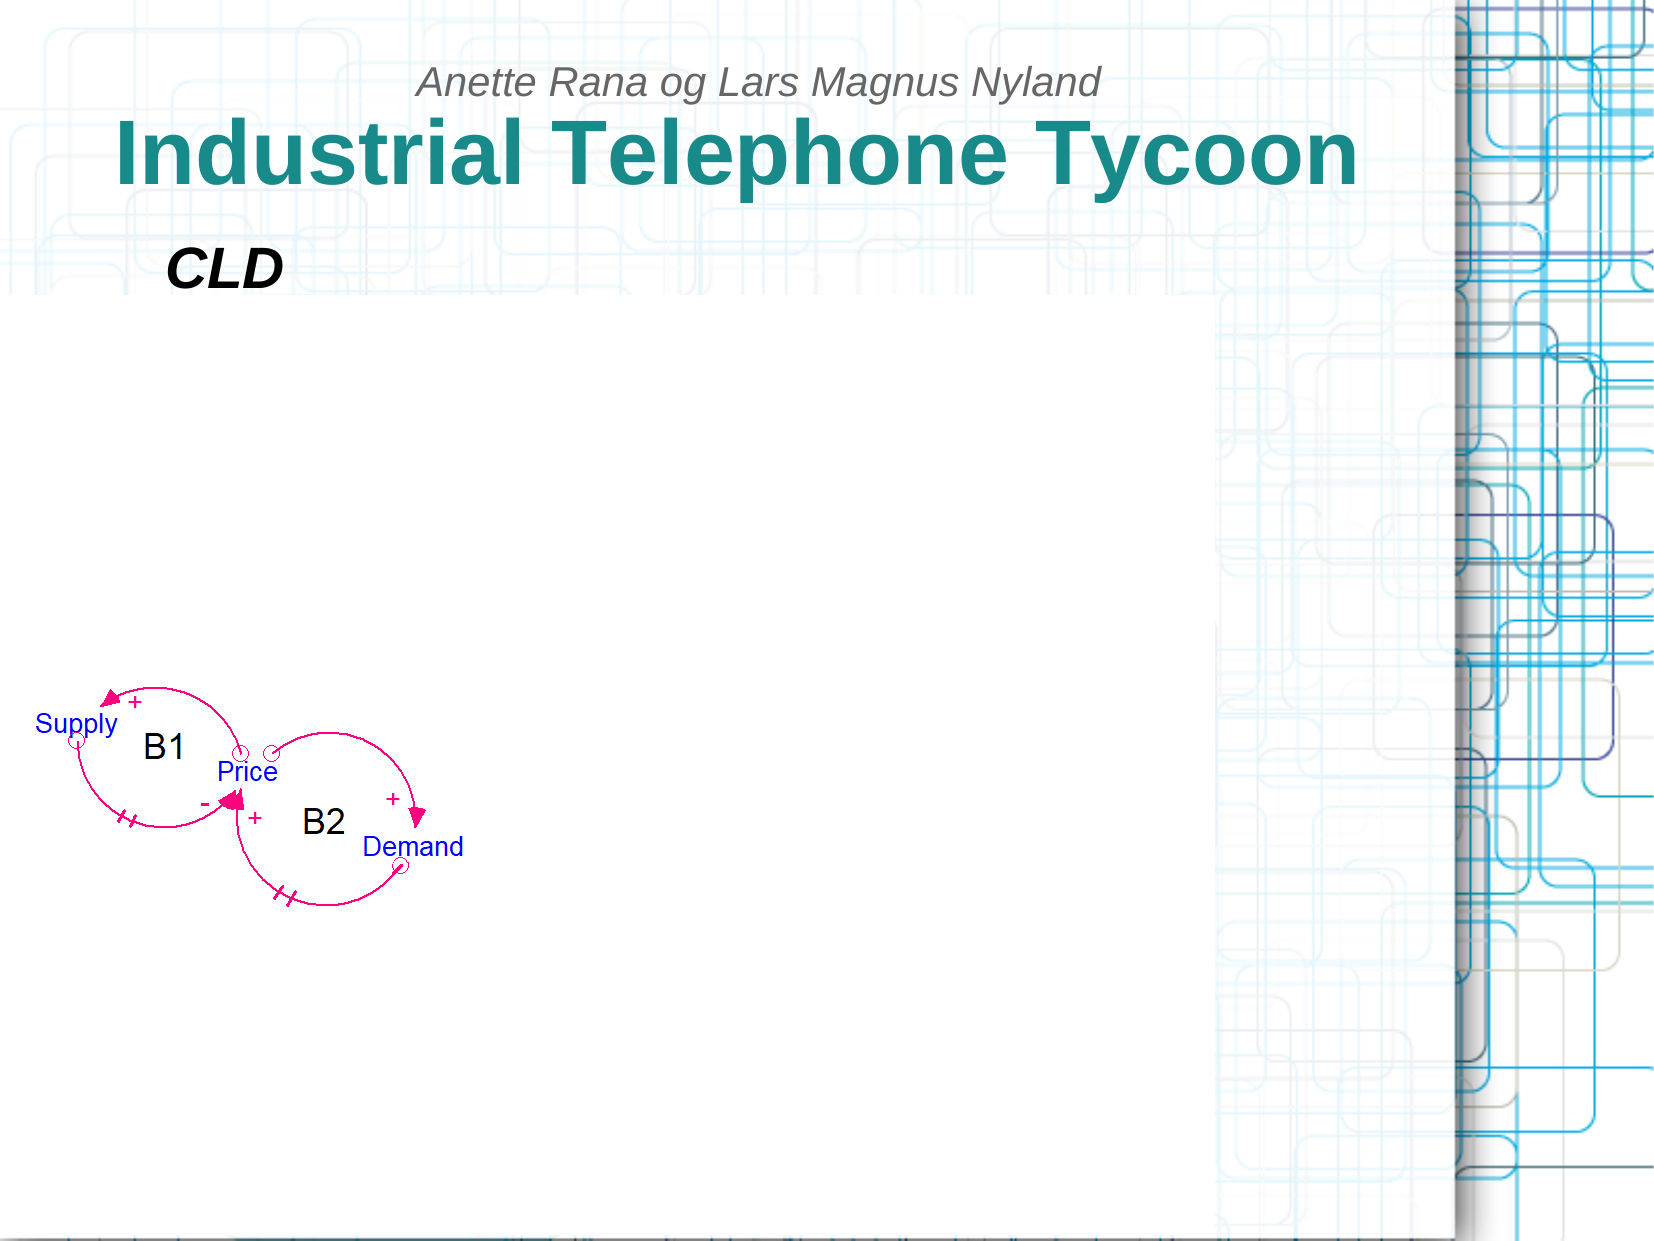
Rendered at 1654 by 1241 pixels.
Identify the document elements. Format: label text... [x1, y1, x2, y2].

picture [0, 0, 1654, 1241]
list CLD [70, 236, 1406, 1205]
title Industrial Telephone Tycoon [59, 56, 1418, 250]
list Anette Rana og Lars Magnus Nyland [82, 58, 1418, 210]
